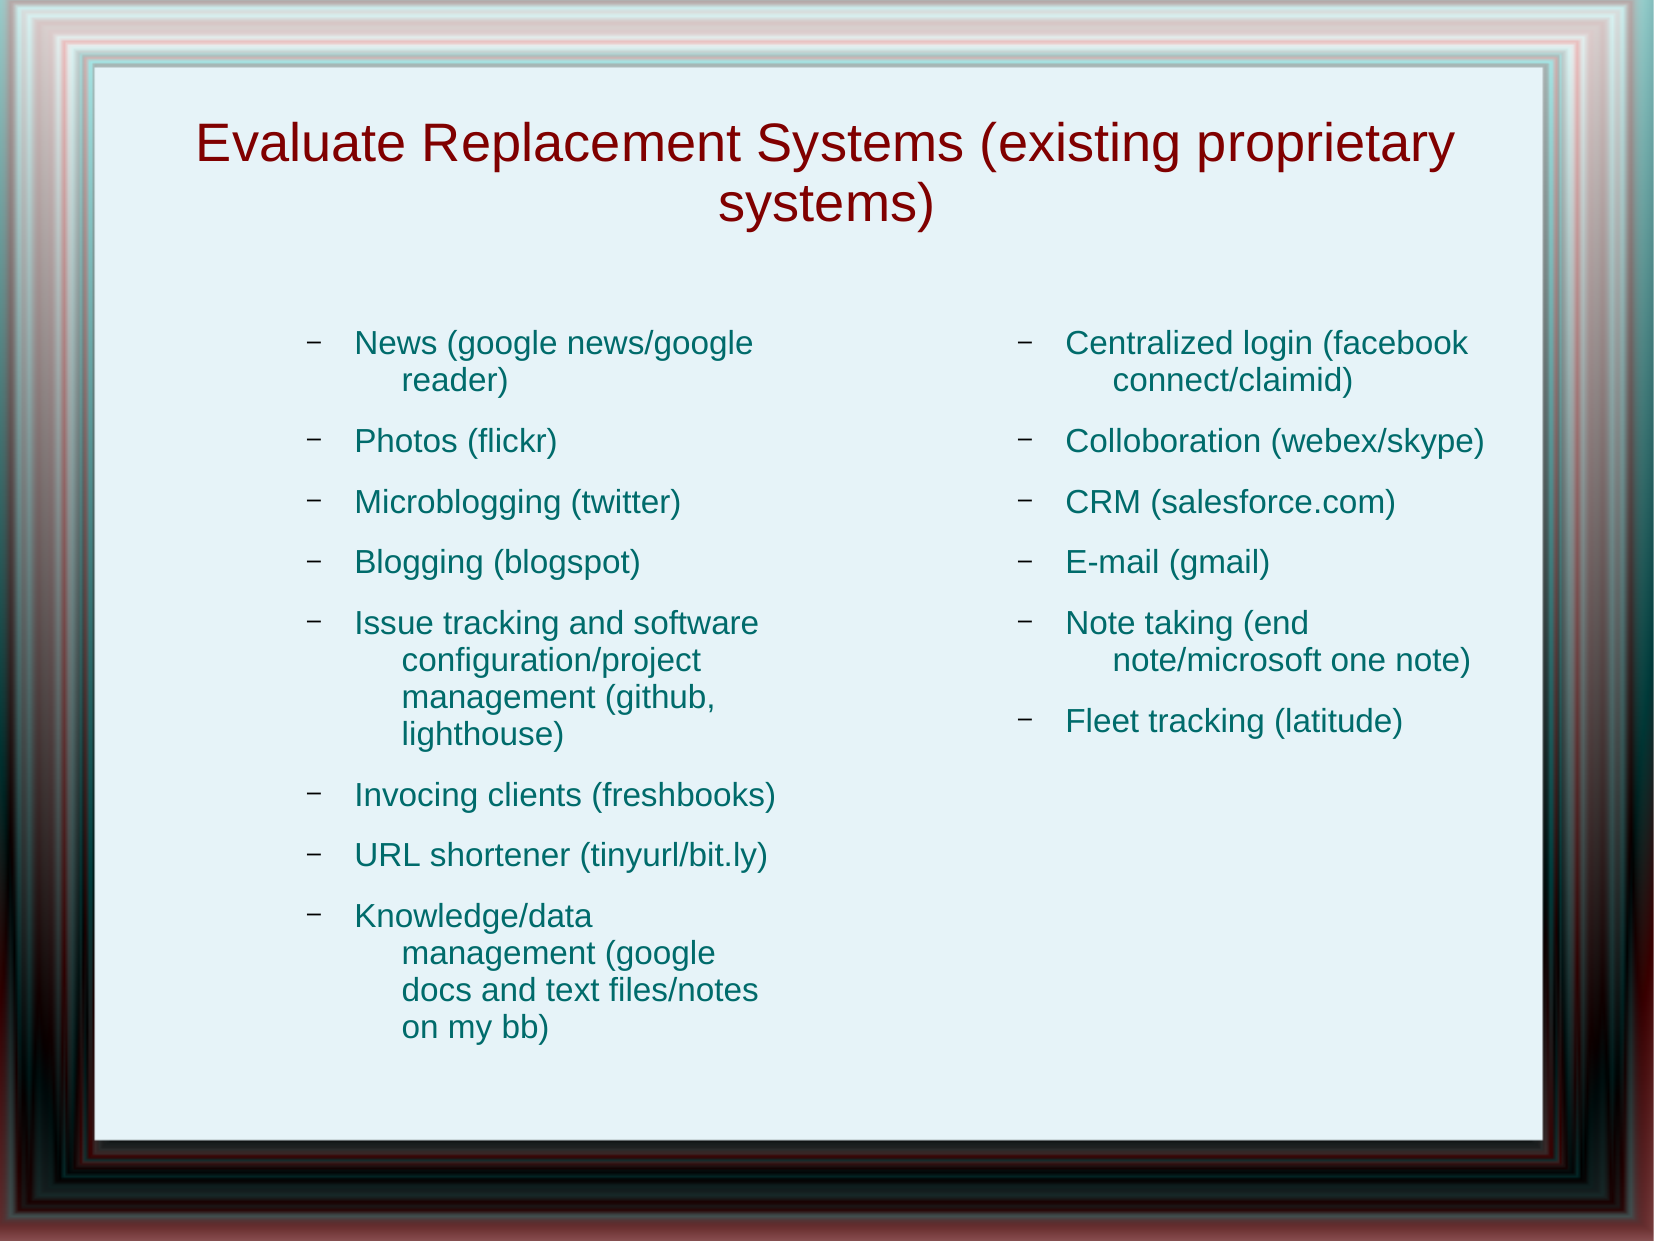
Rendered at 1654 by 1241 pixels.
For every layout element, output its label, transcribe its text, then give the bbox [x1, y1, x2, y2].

title Evaluate Replacement Systems (existing proprietary systems) [118, 88, 1536, 257]
picture [0, 0, 1654, 1241]
list Centralized login (facebook connect/claimid) Colloboration (webex/skype) CRM (salesforce.com) E-mail (gmail) Note taking (end note/microsoft one note) Fleet tracking (latitude) [829, 324, 1507, 1129]
list News (google news/google reader) Photos (flickr) Microblogging (twitter) Blogging (blogspot) Issue tracking and software configuration/project management (github, lighthouse) Invocing clients (freshbooks) URL shortener (tinyurl/bit.ly) Knowledge/data management (google docs and text files/notes on my bb) [118, 324, 796, 1144]
